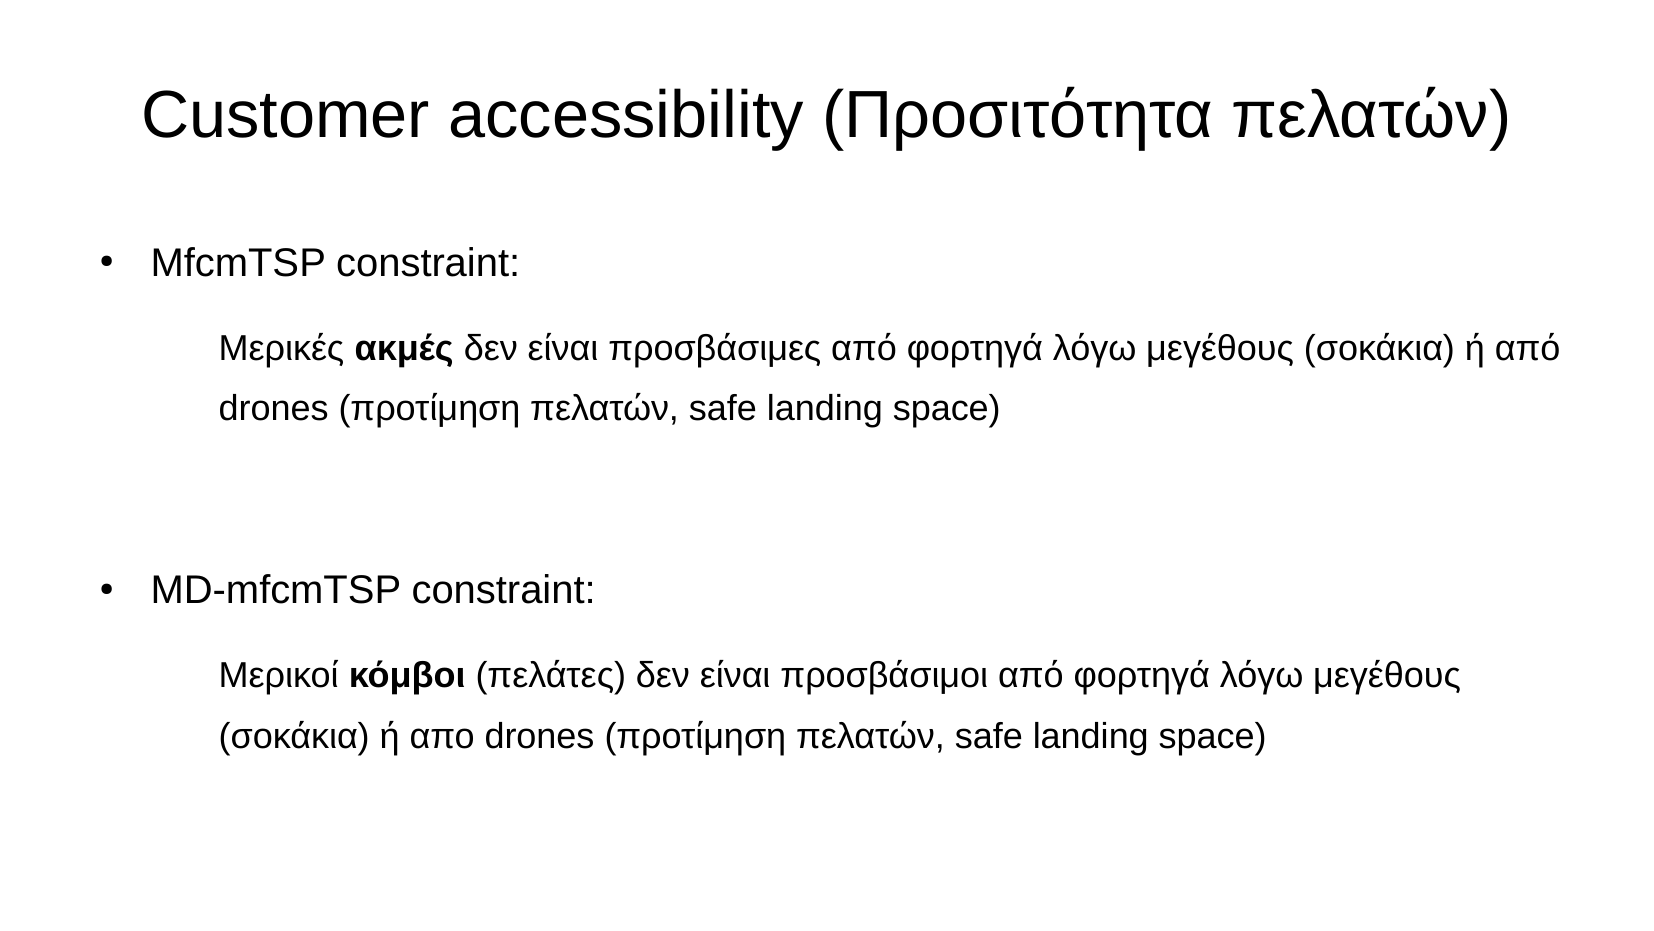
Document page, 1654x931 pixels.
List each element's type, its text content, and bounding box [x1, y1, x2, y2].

title Customer accessibility (Προσιτότητα πελατών) [82, 37, 1571, 193]
list MfcmTSP constraint: Μερικές ακμές δεν είναι προσβάσιμες από φορτηγά λόγω μεγέθους (σοκάκια) ή από drones (προτίμηση πελατών, safe landing space) MD-mfcmTSP constraint: Μερικοί κόμβοι (πελάτες) δεν είναι προσβάσιμοι από φορτηγά λόγω μεγέθους (σοκάκια) ή απο drones (προτίμηση πελατών, safe landing space) [82, 217, 1571, 758]
